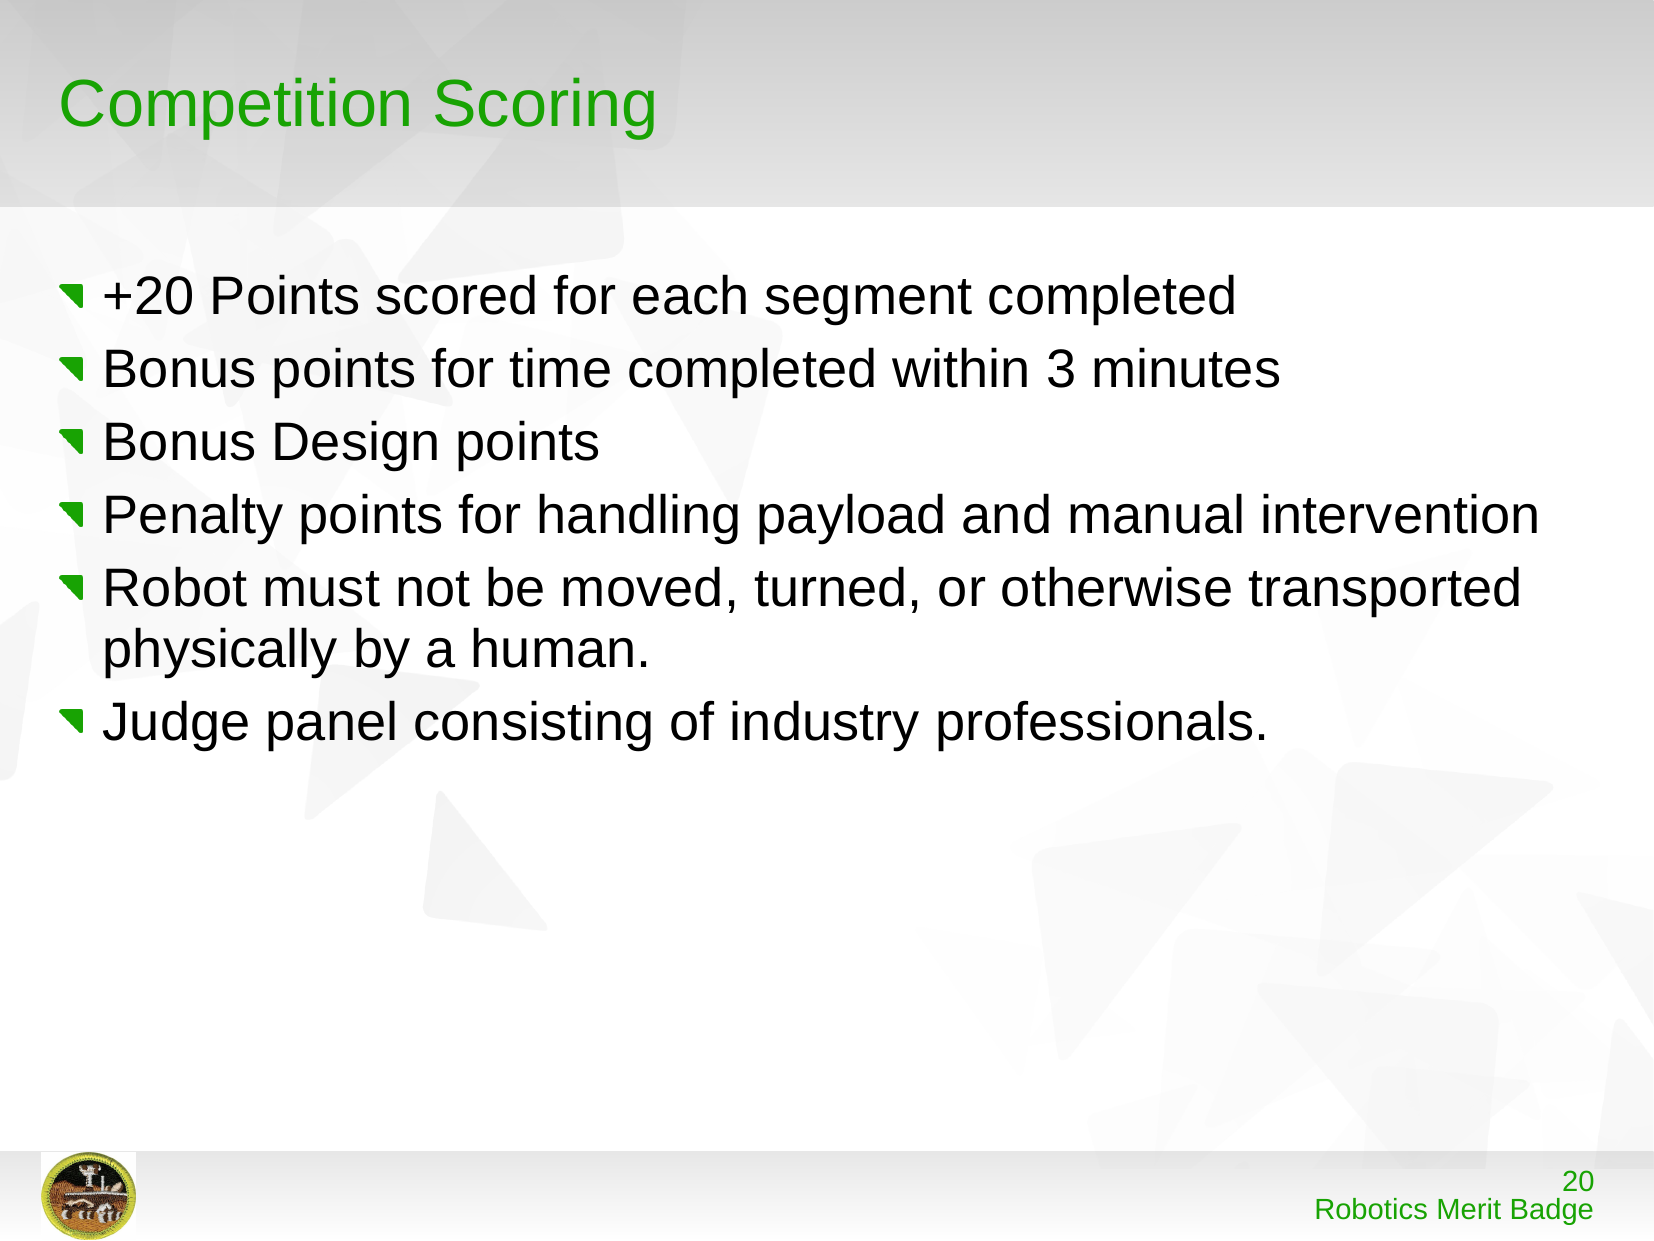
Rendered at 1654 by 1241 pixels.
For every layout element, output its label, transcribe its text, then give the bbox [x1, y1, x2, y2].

list +20 Points scored for each segment completed Bonus points for time completed within 3 minutes Bonus Design points Penalty points for handling payload and manual intervention Robot must not be moved, turned, or otherwise transported physically by a human. Judge panel consisting of industry professionals. [59, 265, 1595, 752]
picture [41, 1152, 136, 1240]
title Competition Scoring [59, 29, 1595, 178]
picture [915, 548, 1654, 1169]
picture [0, 0, 783, 931]
